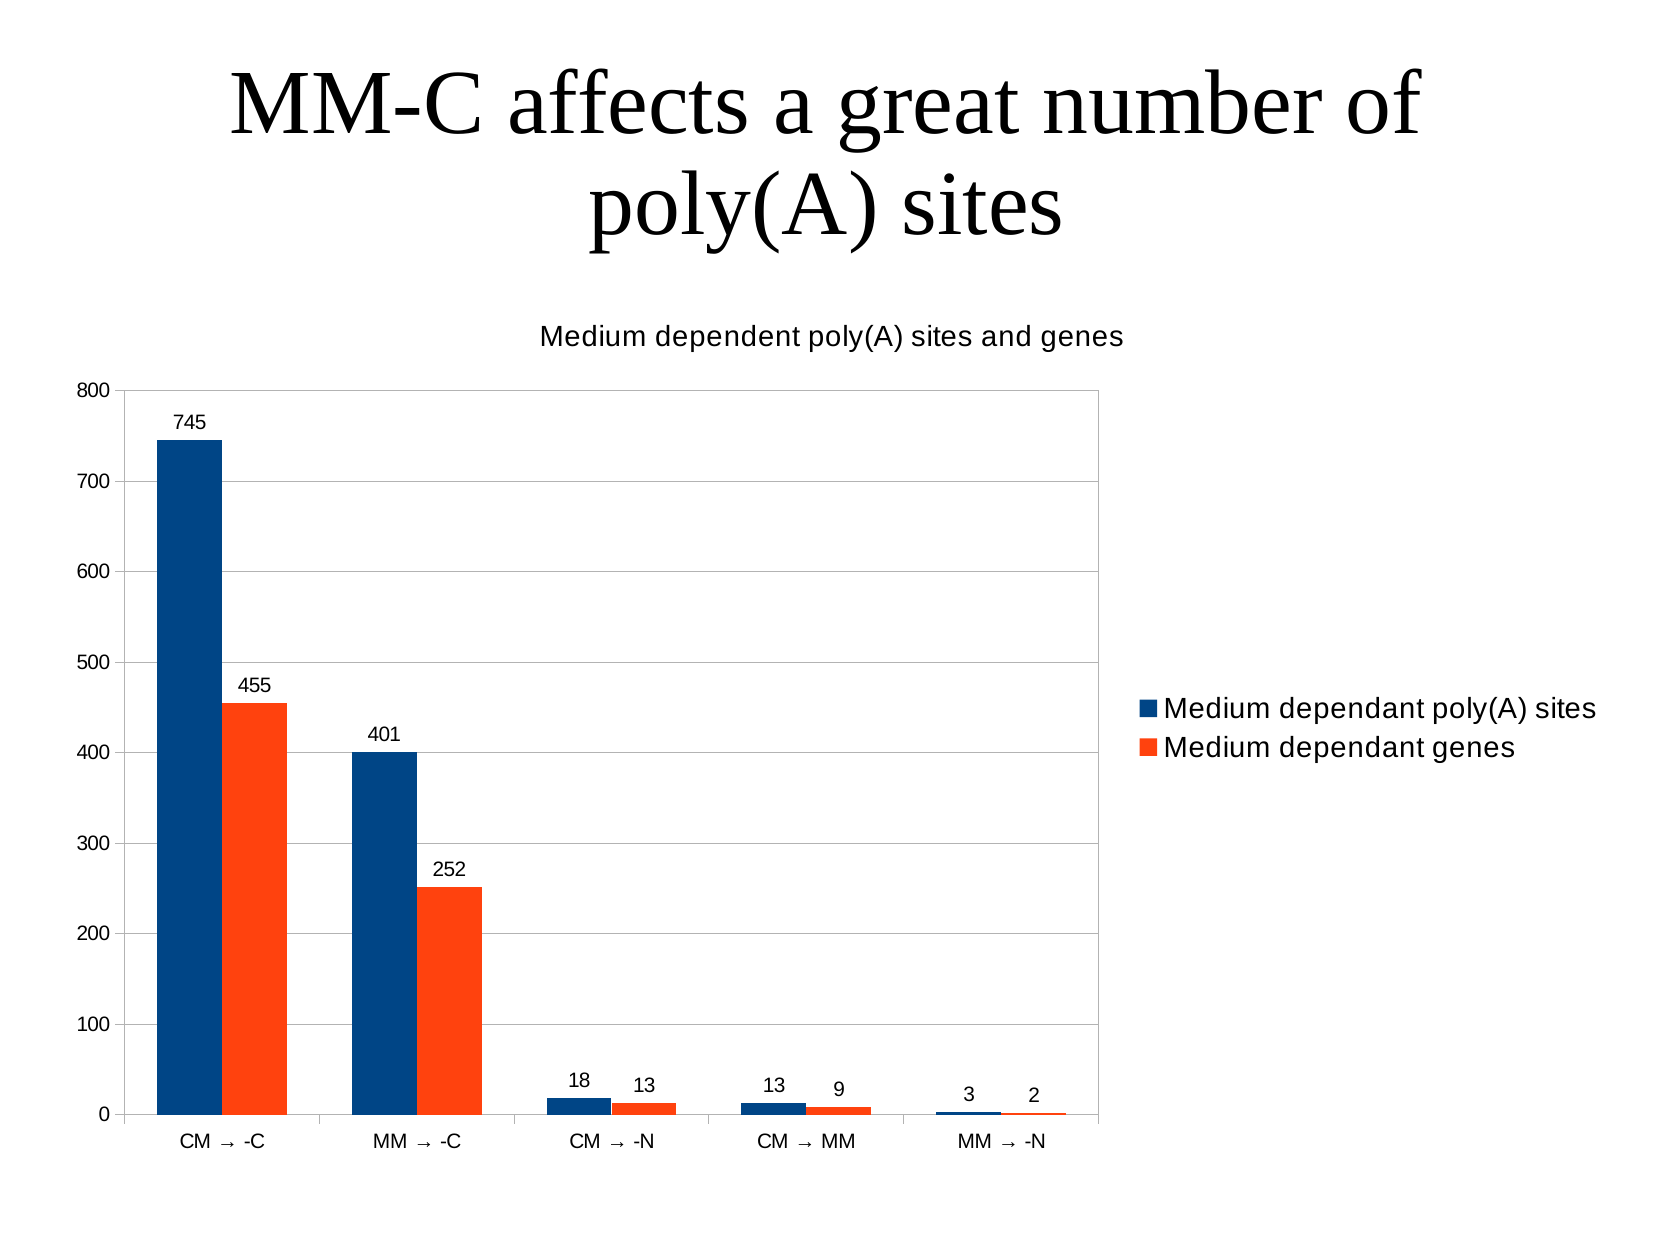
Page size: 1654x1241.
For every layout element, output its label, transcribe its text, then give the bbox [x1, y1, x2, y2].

chart [45, 285, 1621, 1171]
title MM-C affects a great number of poly(A) sites [82, 49, 1571, 257]
